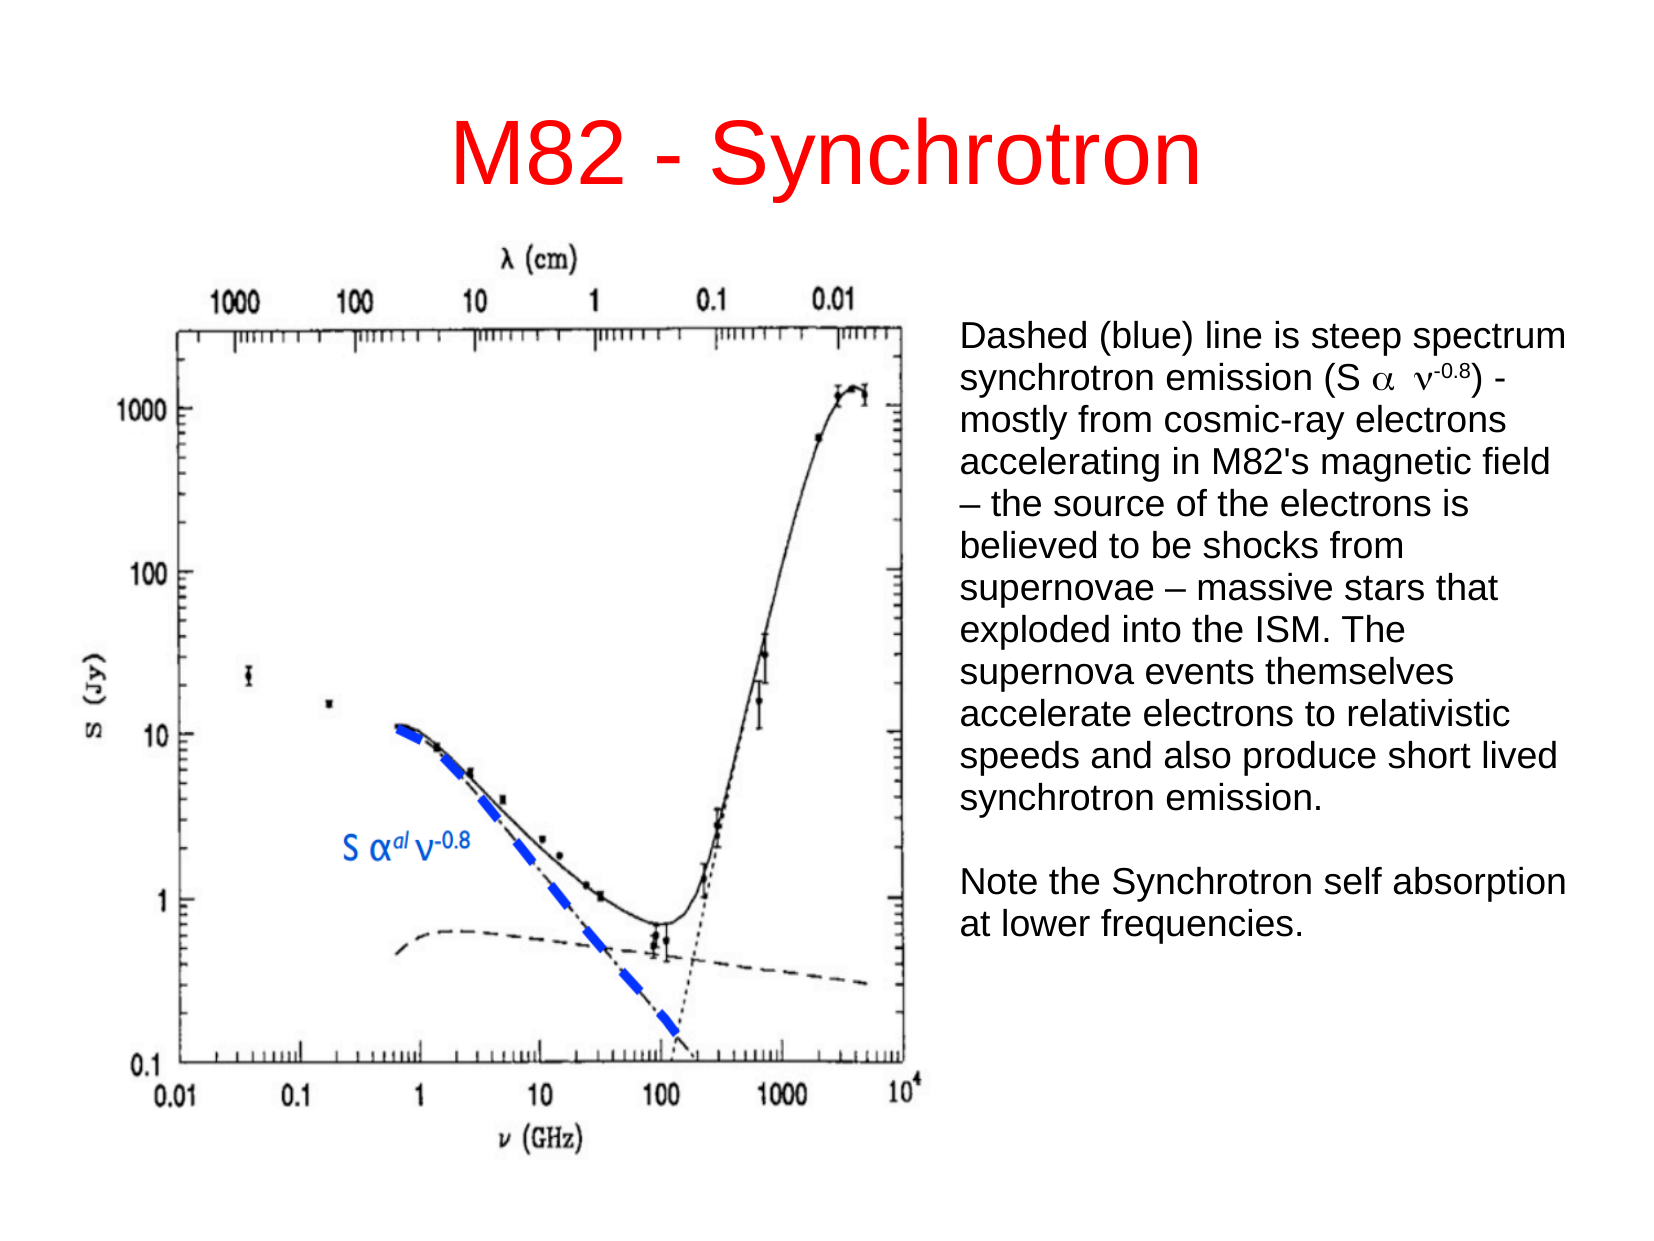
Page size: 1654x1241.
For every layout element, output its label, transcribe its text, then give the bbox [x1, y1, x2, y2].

title M82 - Synchrotron [82, 49, 1571, 257]
picture [55, 225, 945, 1170]
text_box Dashed (blue) line is steep spectrum synchrotron emission (S a n-0.8) - mostly from cosmic-ray electrons accelerating in M82's magnetic field – the source of the electrons is believed to be shocks from supernovae – massive stars that exploded into the ISM. The supernova events themselves accelerate electrons to relativistic speeds and also produce short lived synchrotron emission. Note the Synchrotron self absorption at lower frequencies. [944, 307, 1595, 1087]
text_box [944, 271, 1630, 934]
